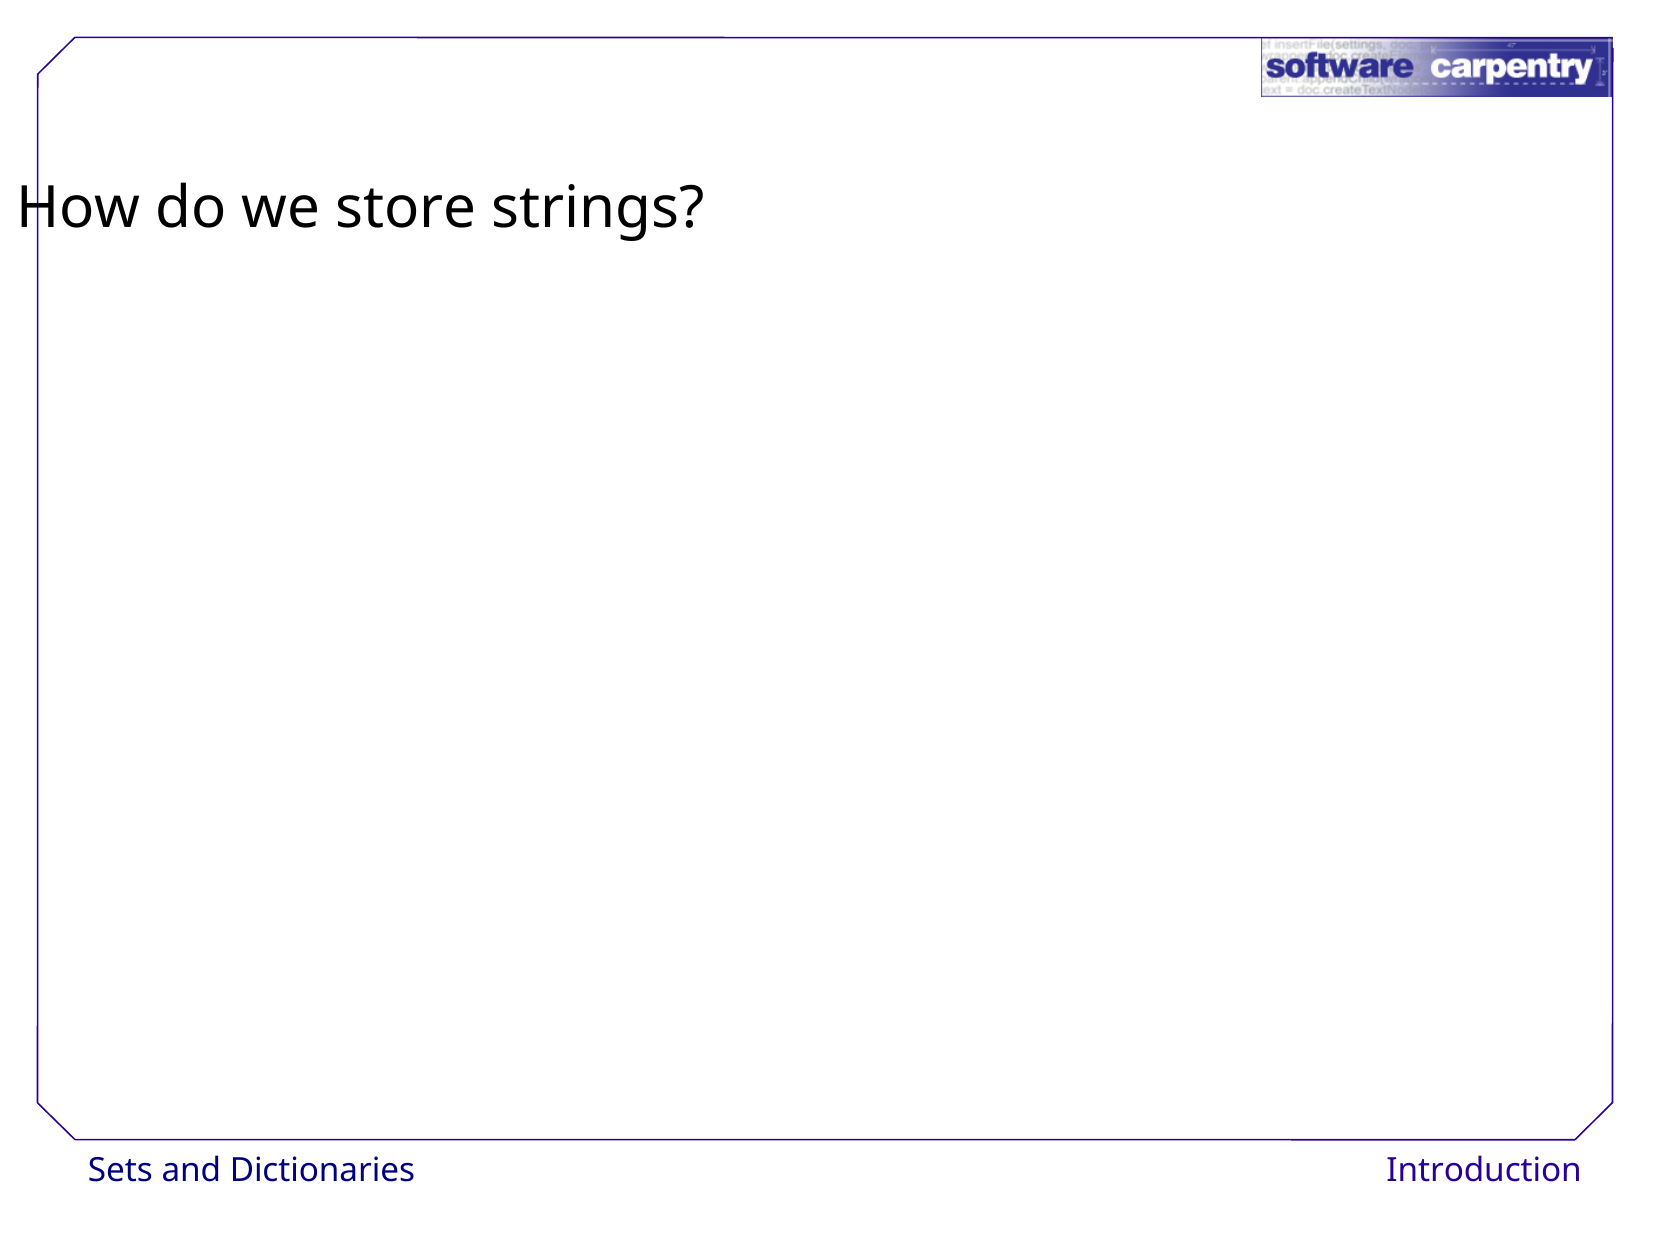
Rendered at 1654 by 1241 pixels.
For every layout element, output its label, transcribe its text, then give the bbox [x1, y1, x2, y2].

text_box How do we store strings? [1, 126, 870, 248]
picture [1261, 39, 1613, 97]
